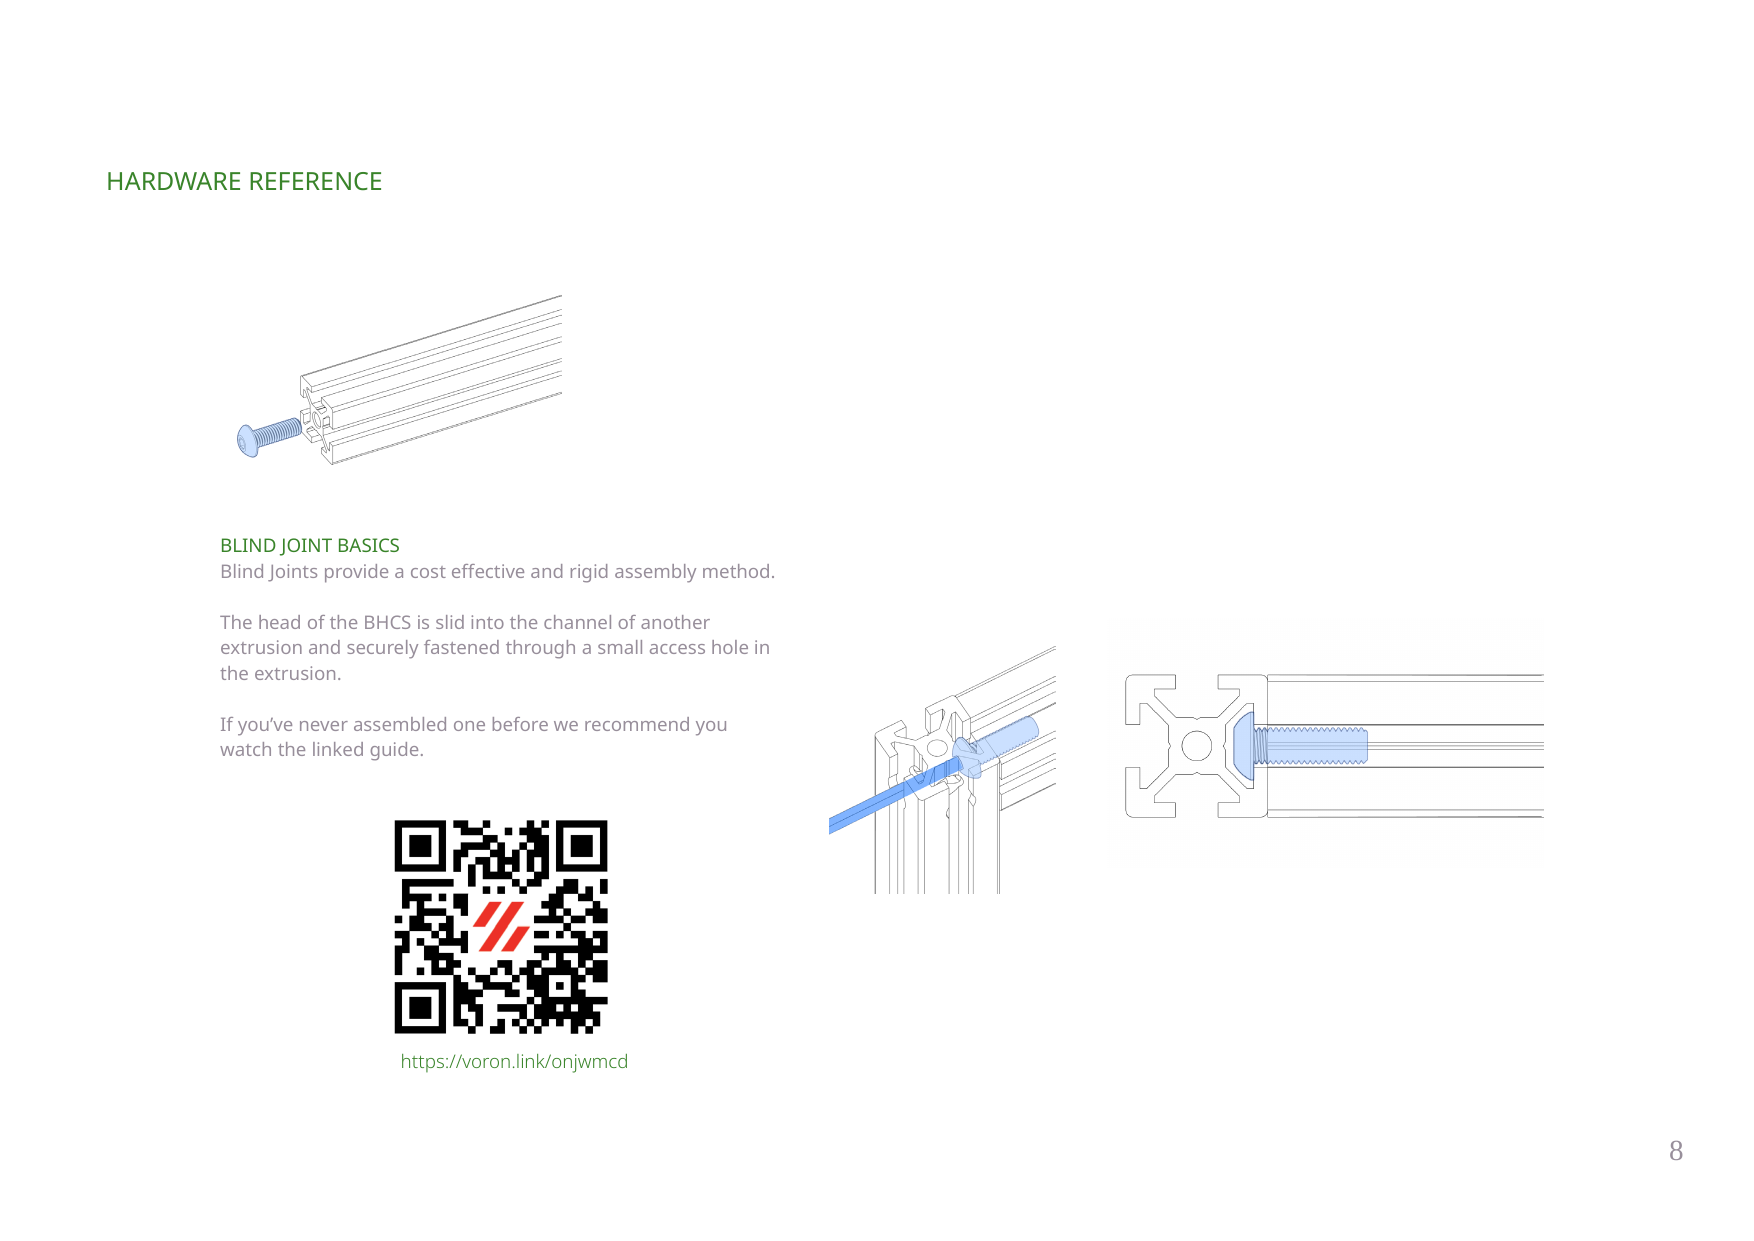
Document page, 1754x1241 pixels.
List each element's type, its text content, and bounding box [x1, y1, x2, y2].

picture [1107, 618, 1544, 869]
picture [209, 291, 562, 490]
picture [380, 805, 622, 1048]
text_box BLIND JOINT BASICS Blind Joints provide a cost effective and rigid assembly method. The head of the BHCS is slid into the channel of another extrusion and securely fastened through a small access hole in the extrusion. If you’ve never assembled one before we recommend you watch the linked guide. [205, 525, 798, 821]
picture [829, 622, 1056, 894]
text_box https://voron.link/onjwmcd [400, 1048, 628, 1075]
text_box HARDWARE REFERENCE [91, 156, 668, 206]
